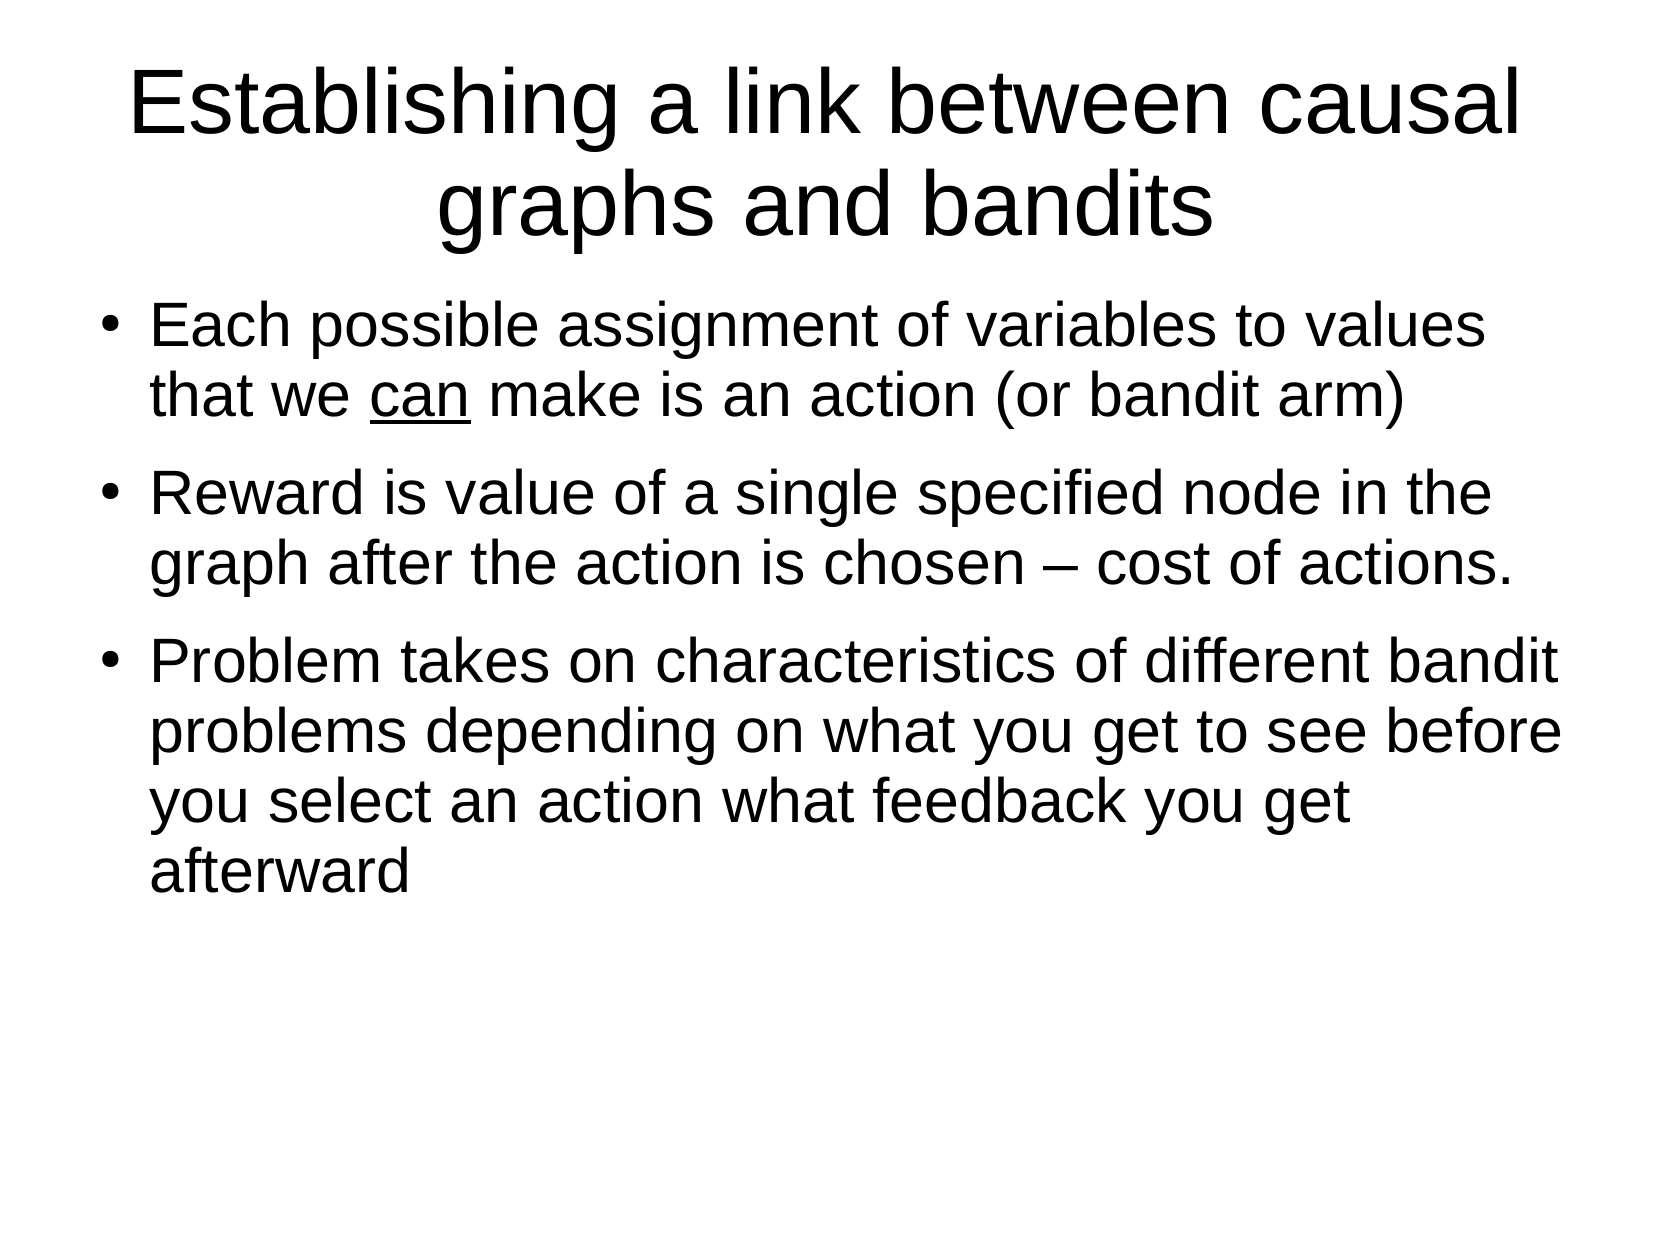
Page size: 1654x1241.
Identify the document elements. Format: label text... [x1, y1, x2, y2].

list Each possible assignment of variables to values that we can make is an action (or bandit arm) Reward is value of a single specified node in the graph after the action is chosen – cost of actions. Problem takes on characteristics of different bandit problems depending on what you get to see before you select an action what feedback you get afterward [82, 290, 1571, 1010]
title Establishing a link between causal graphs and bandits [82, 49, 1571, 257]
